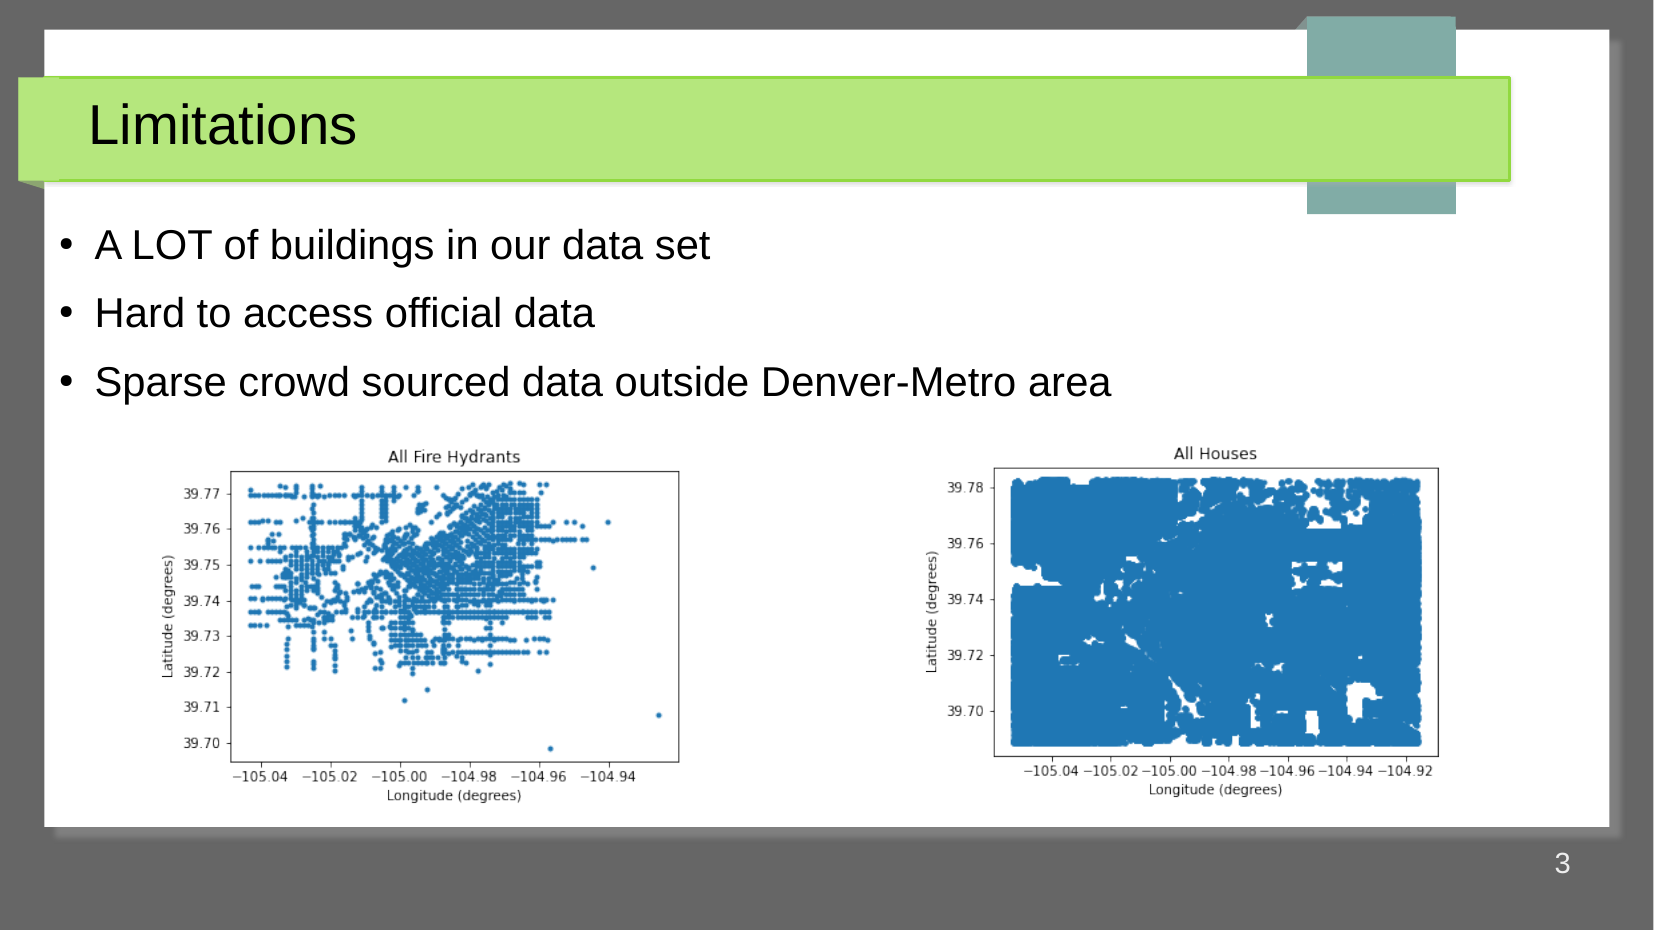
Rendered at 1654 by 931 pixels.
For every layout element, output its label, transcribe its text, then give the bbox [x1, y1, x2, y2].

title Limitations [88, 73, 1506, 178]
picture [158, 424, 736, 810]
picture [922, 421, 1495, 804]
list A LOT of buildings in our data set Hard to access official data Sparse crowd sourced data outside Denver-Metro area [59, 221, 1565, 798]
